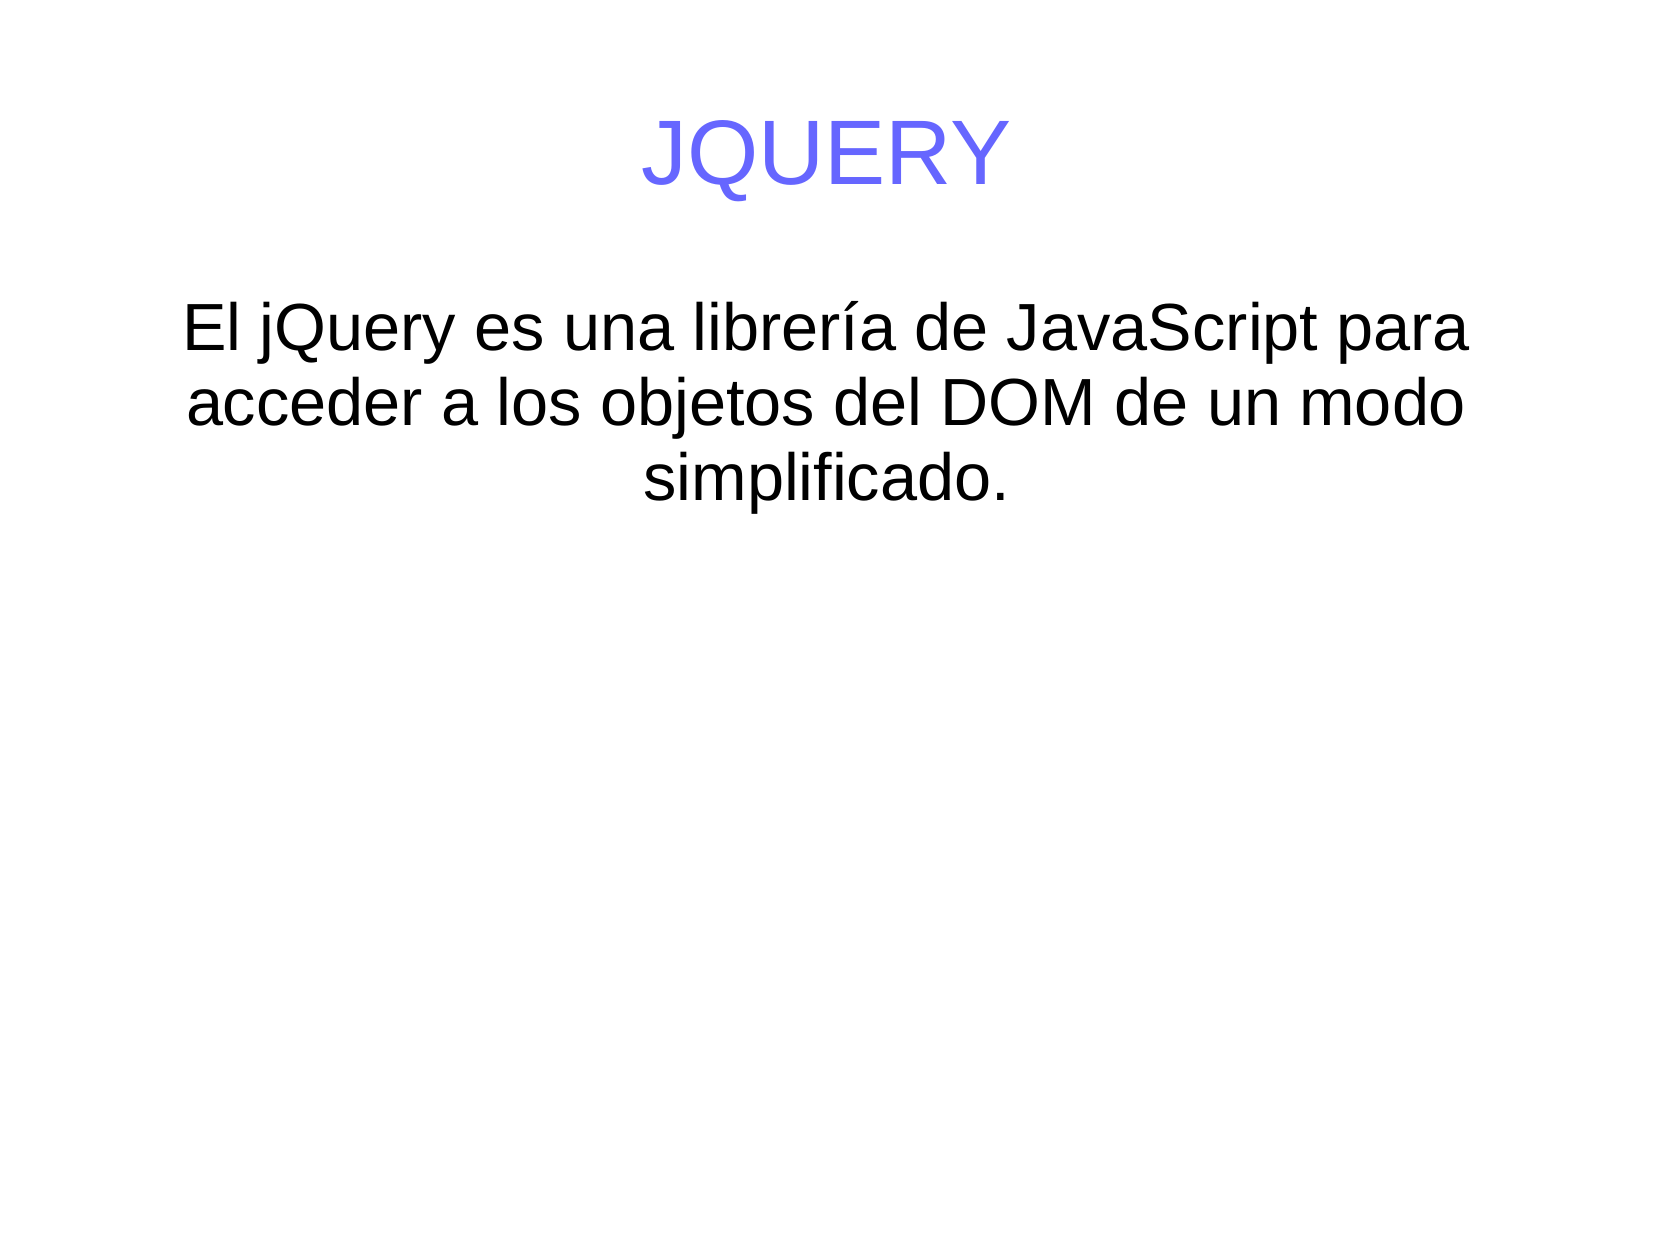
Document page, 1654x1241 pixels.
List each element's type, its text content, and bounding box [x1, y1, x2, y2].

list El jQuery es una librería de JavaScript para acceder a los objetos del DOM de un modo simplificado. [82, 290, 1571, 1010]
title JQUERY [82, 49, 1571, 257]
